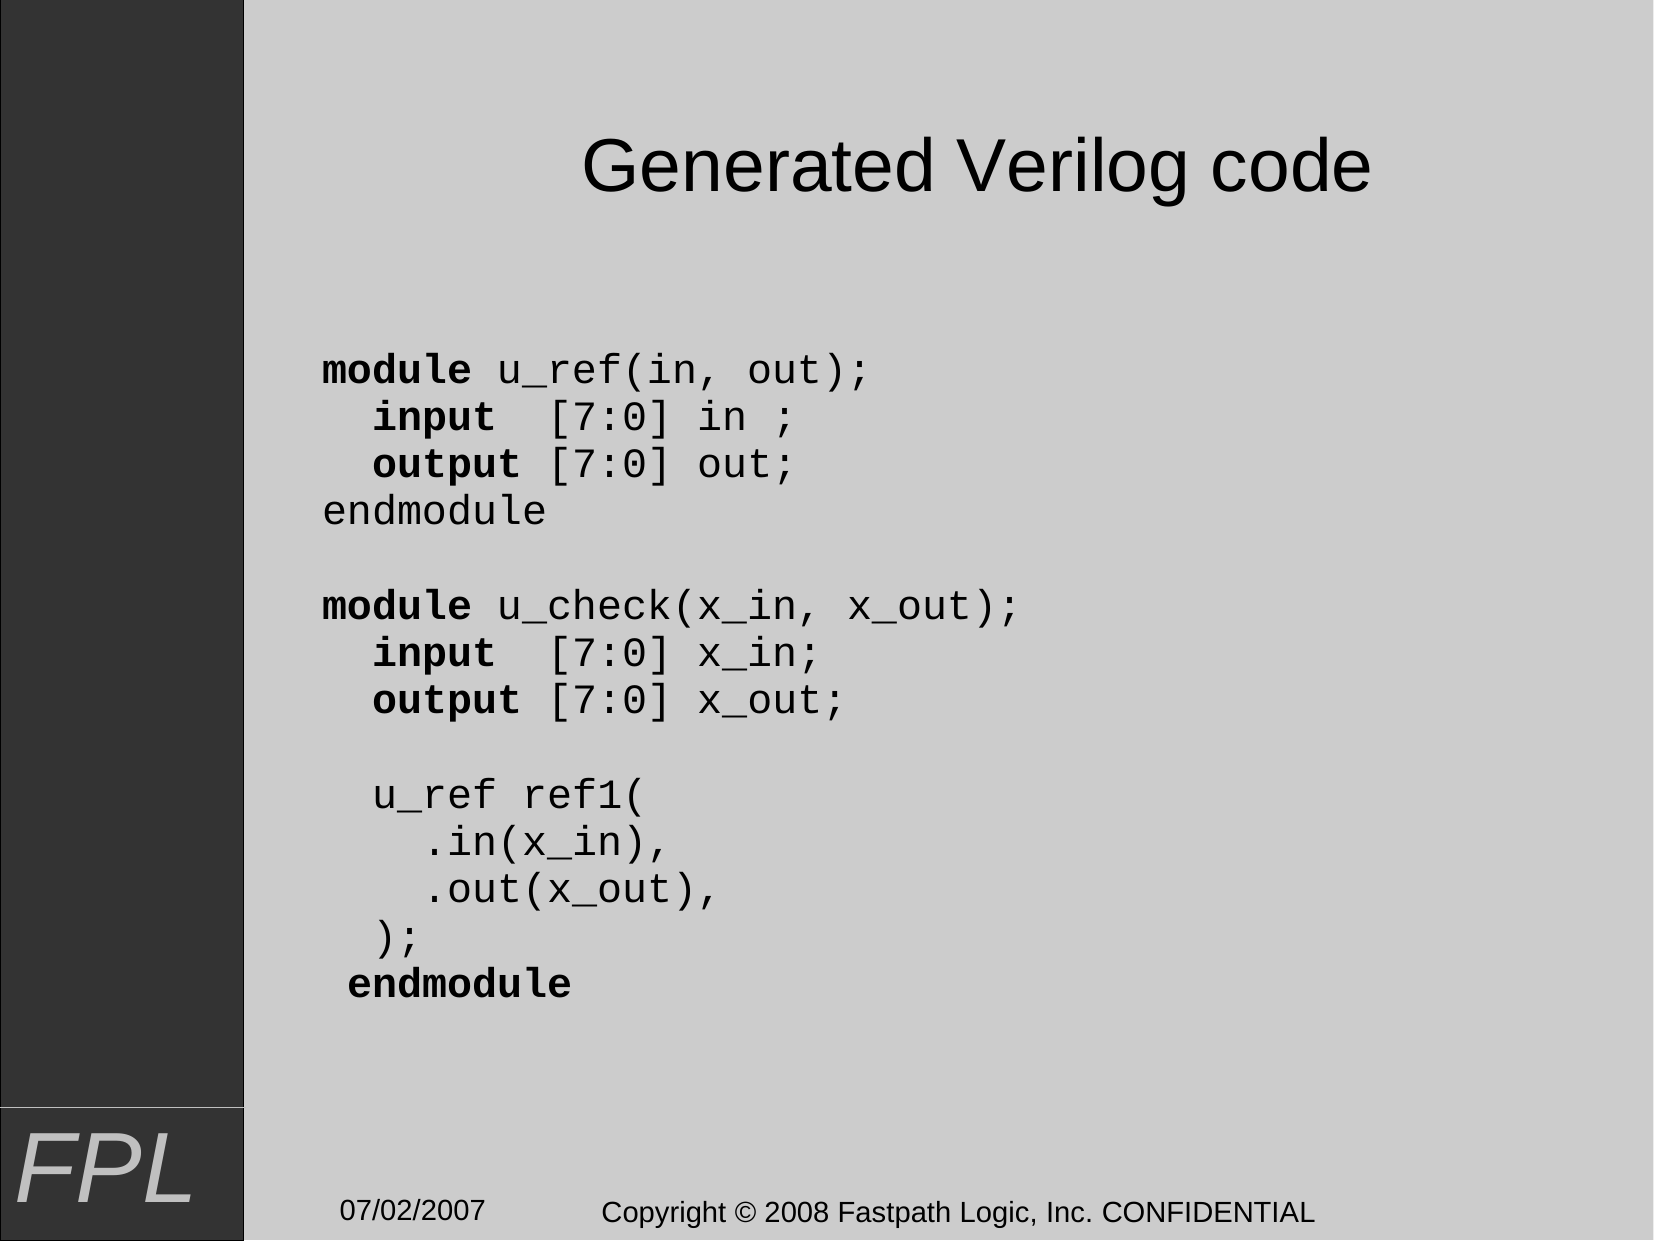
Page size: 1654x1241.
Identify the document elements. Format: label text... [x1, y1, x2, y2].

title Generated Verilog code [426, 57, 1529, 272]
subtitle module u_ref(in, out); input [7:0] in ; output [7:0] out; endmodule module u_check(x_in, x_out); input [7:0] x_in; output [7:0] x_out; u_ref ref1( .in(x_in), .out(x_out), ); endmodule [322, 272, 1634, 1179]
